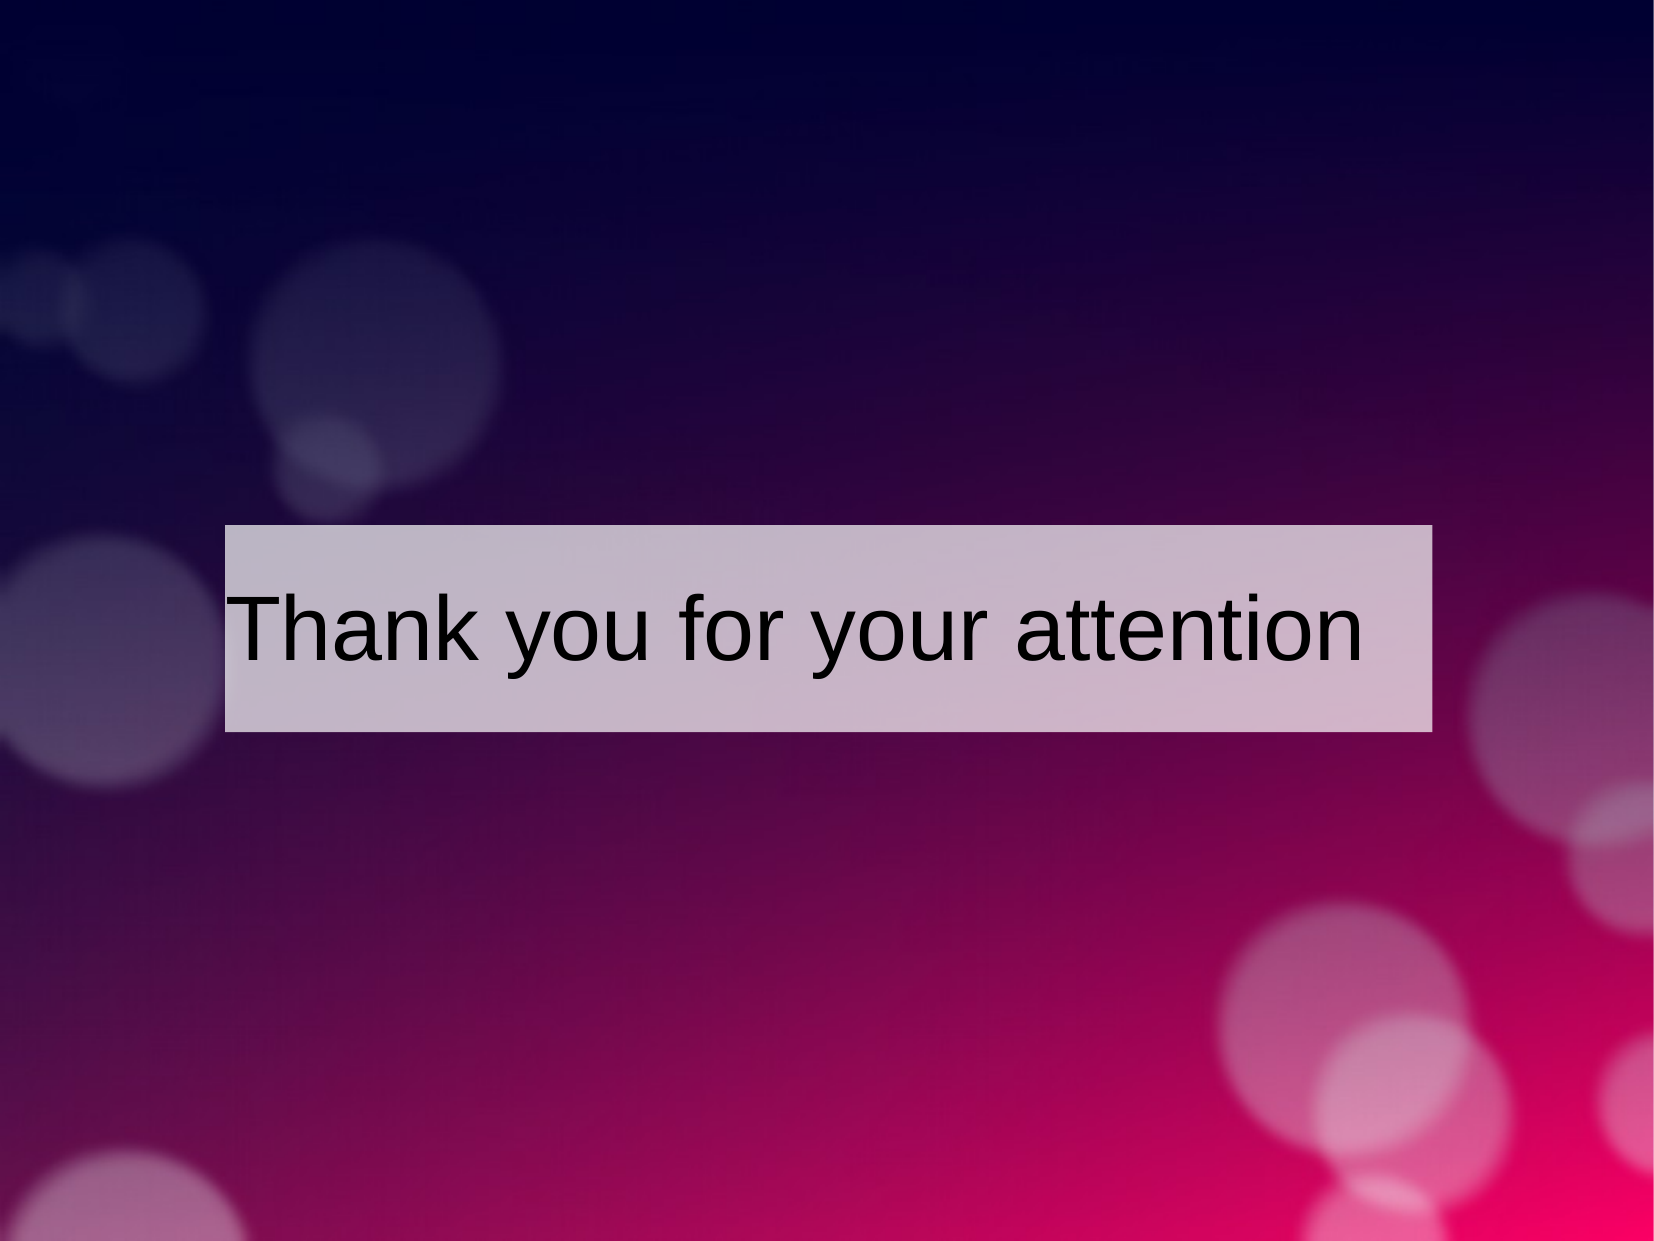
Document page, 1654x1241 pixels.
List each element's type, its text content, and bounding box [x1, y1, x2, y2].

picture [0, 0, 1654, 1241]
title Thank you for your attention [225, 525, 1433, 733]
